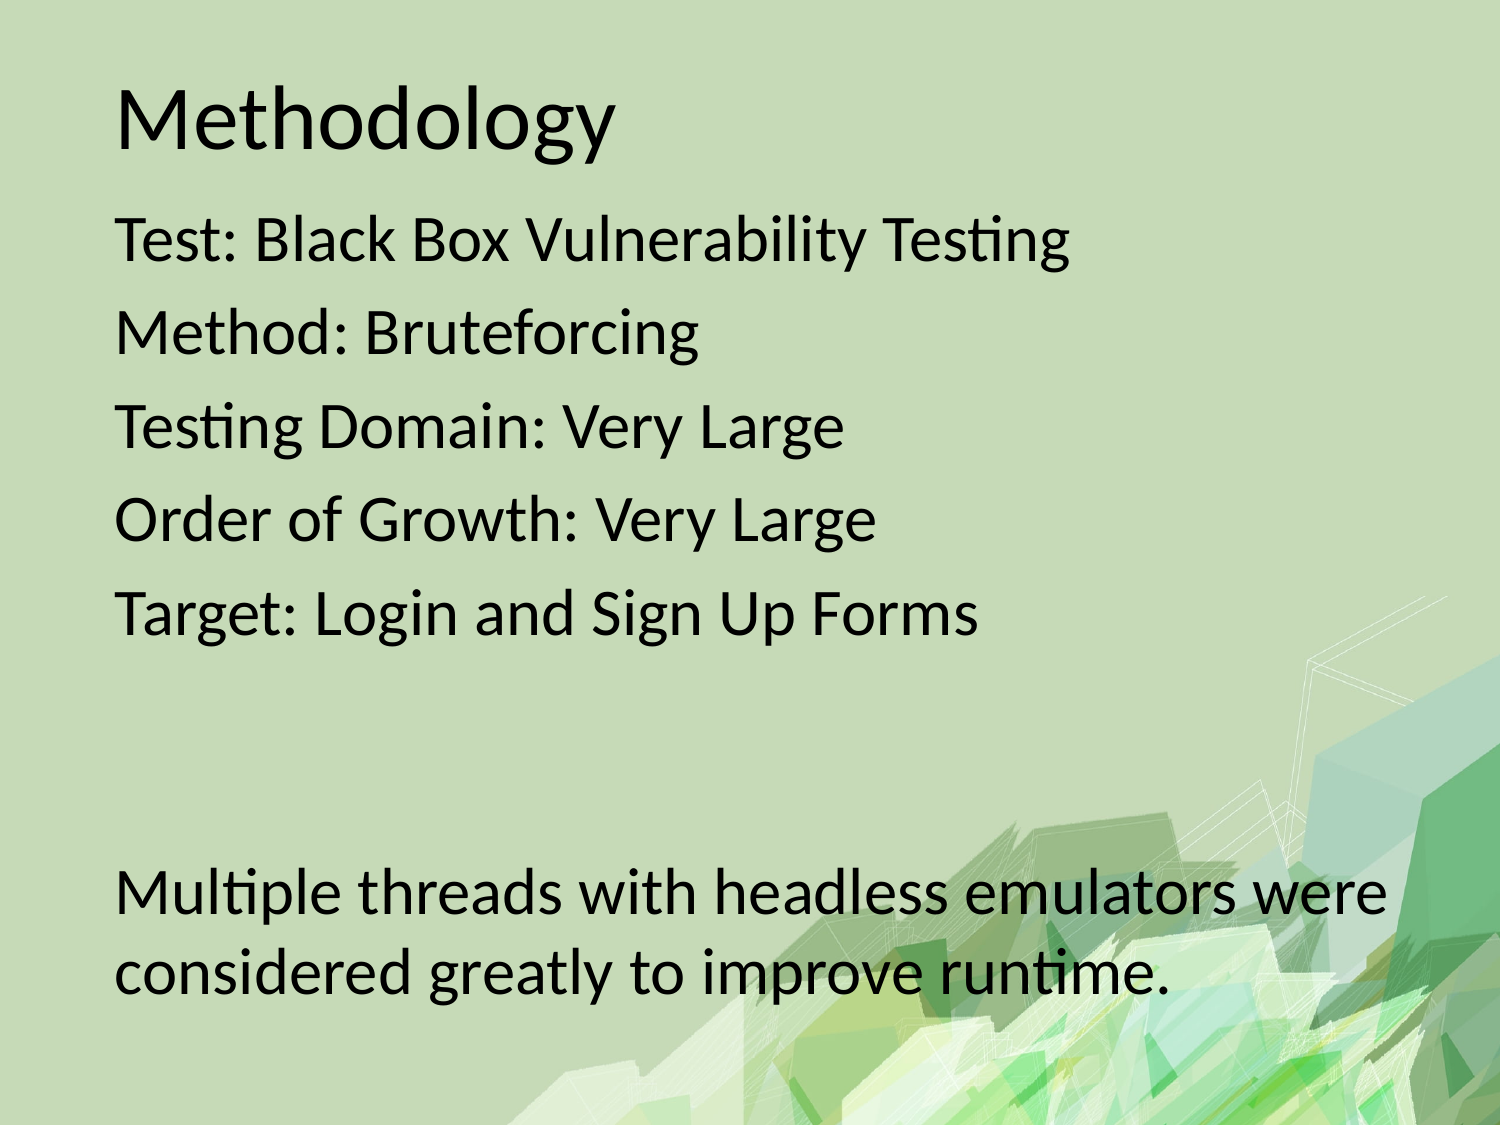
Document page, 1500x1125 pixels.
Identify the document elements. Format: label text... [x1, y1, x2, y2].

subtitle Test: Black Box Vulnerability Testing Method: Bruteforcing Testing Domain: Very Large Order of Growth: Very Large Target: Login and Sign Up Forms Multiple threads with headless emulators were considered greatly to improve runtime. [99, 187, 1438, 1075]
picture [0, 0, 1500, 1125]
title Methodology [99, 50, 1375, 175]
